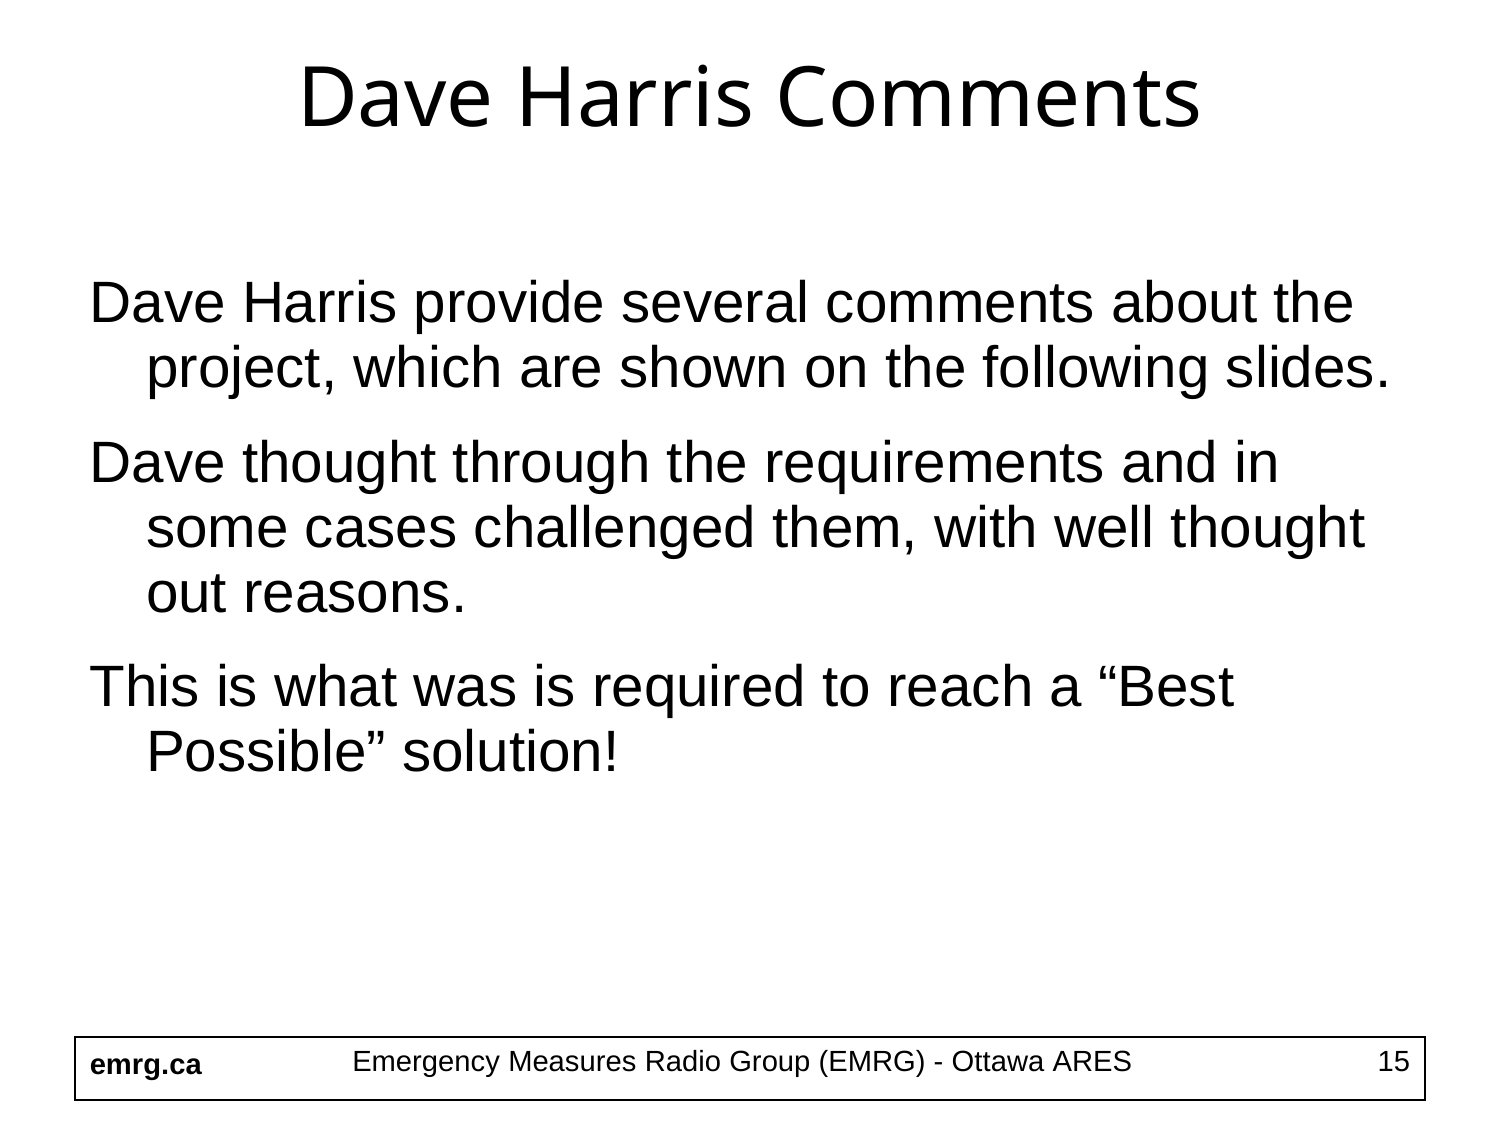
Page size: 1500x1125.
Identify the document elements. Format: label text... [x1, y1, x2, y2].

list Dave Harris provide several comments about the project, which are shown on the following slides. Dave thought through the requirements and in some cases challenged them, with well thought out reasons. This is what was is required to reach a “Best Possible” solution! [75, 262, 1426, 1006]
title Dave Harris Comments [75, 0, 1426, 188]
